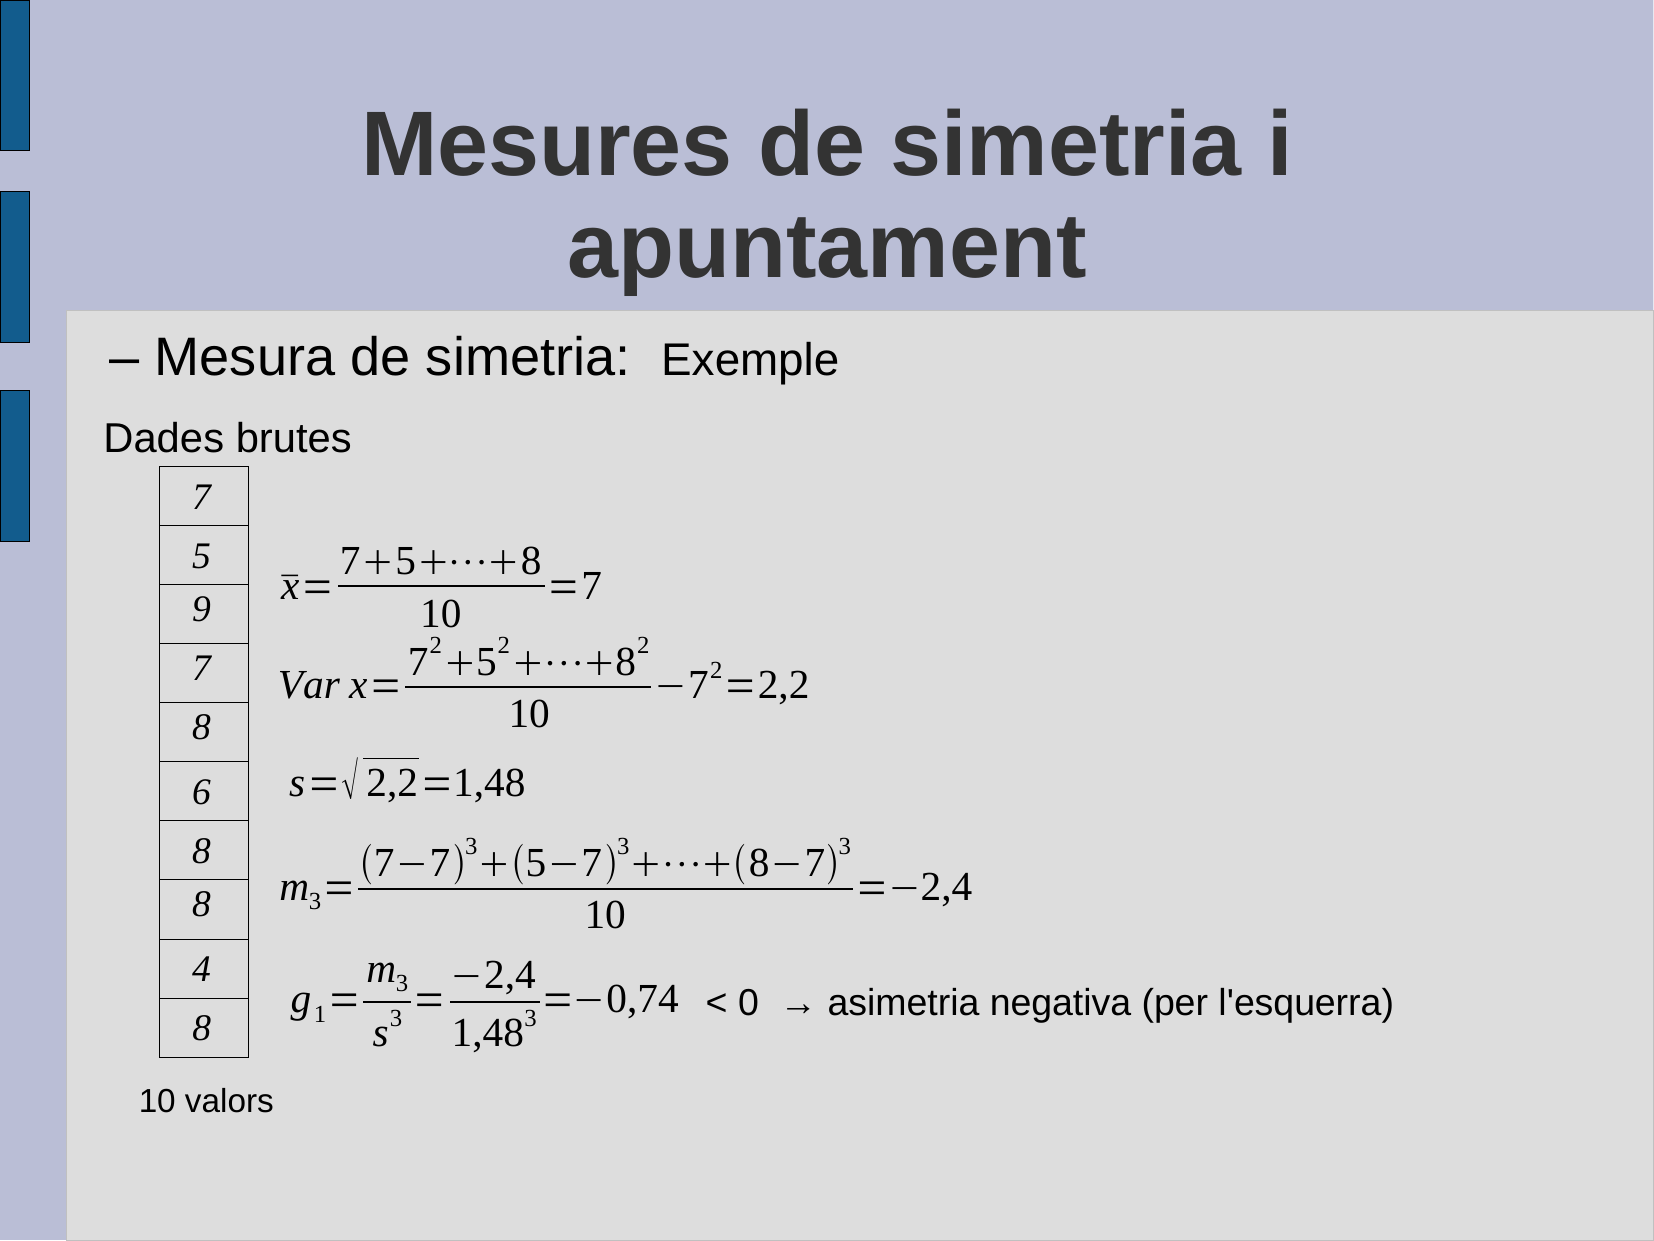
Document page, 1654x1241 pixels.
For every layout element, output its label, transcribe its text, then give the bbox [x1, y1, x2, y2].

text_box 8 [177, 698, 256, 756]
text_box 8 [249, 999, 256, 1058]
text_box 8 [177, 999, 248, 1057]
chart [271, 537, 817, 737]
text_box 8 [177, 822, 256, 880]
text_box 4 [249, 940, 256, 999]
chart [271, 832, 979, 939]
text_box 9 [177, 580, 256, 638]
text_box < 0 → asimetria negativa (per l'esquerra) [690, 974, 1430, 1032]
text_box 6 [177, 763, 256, 821]
text_box 7 [177, 468, 256, 526]
text_box 10 valors [124, 1074, 302, 1127]
text_box 8 [249, 880, 256, 934]
text_box Dades brutes [88, 407, 473, 470]
chart [281, 755, 533, 807]
title Mesures de simetria i apuntament [121, 91, 1534, 299]
text_box 7 [177, 639, 256, 697]
chart [281, 944, 685, 1057]
text_box 8 [177, 880, 248, 934]
text_box 5 [177, 527, 256, 580]
text_box 4 [177, 940, 248, 998]
text_box – Mesura de simetria: Exemple [94, 318, 1625, 395]
